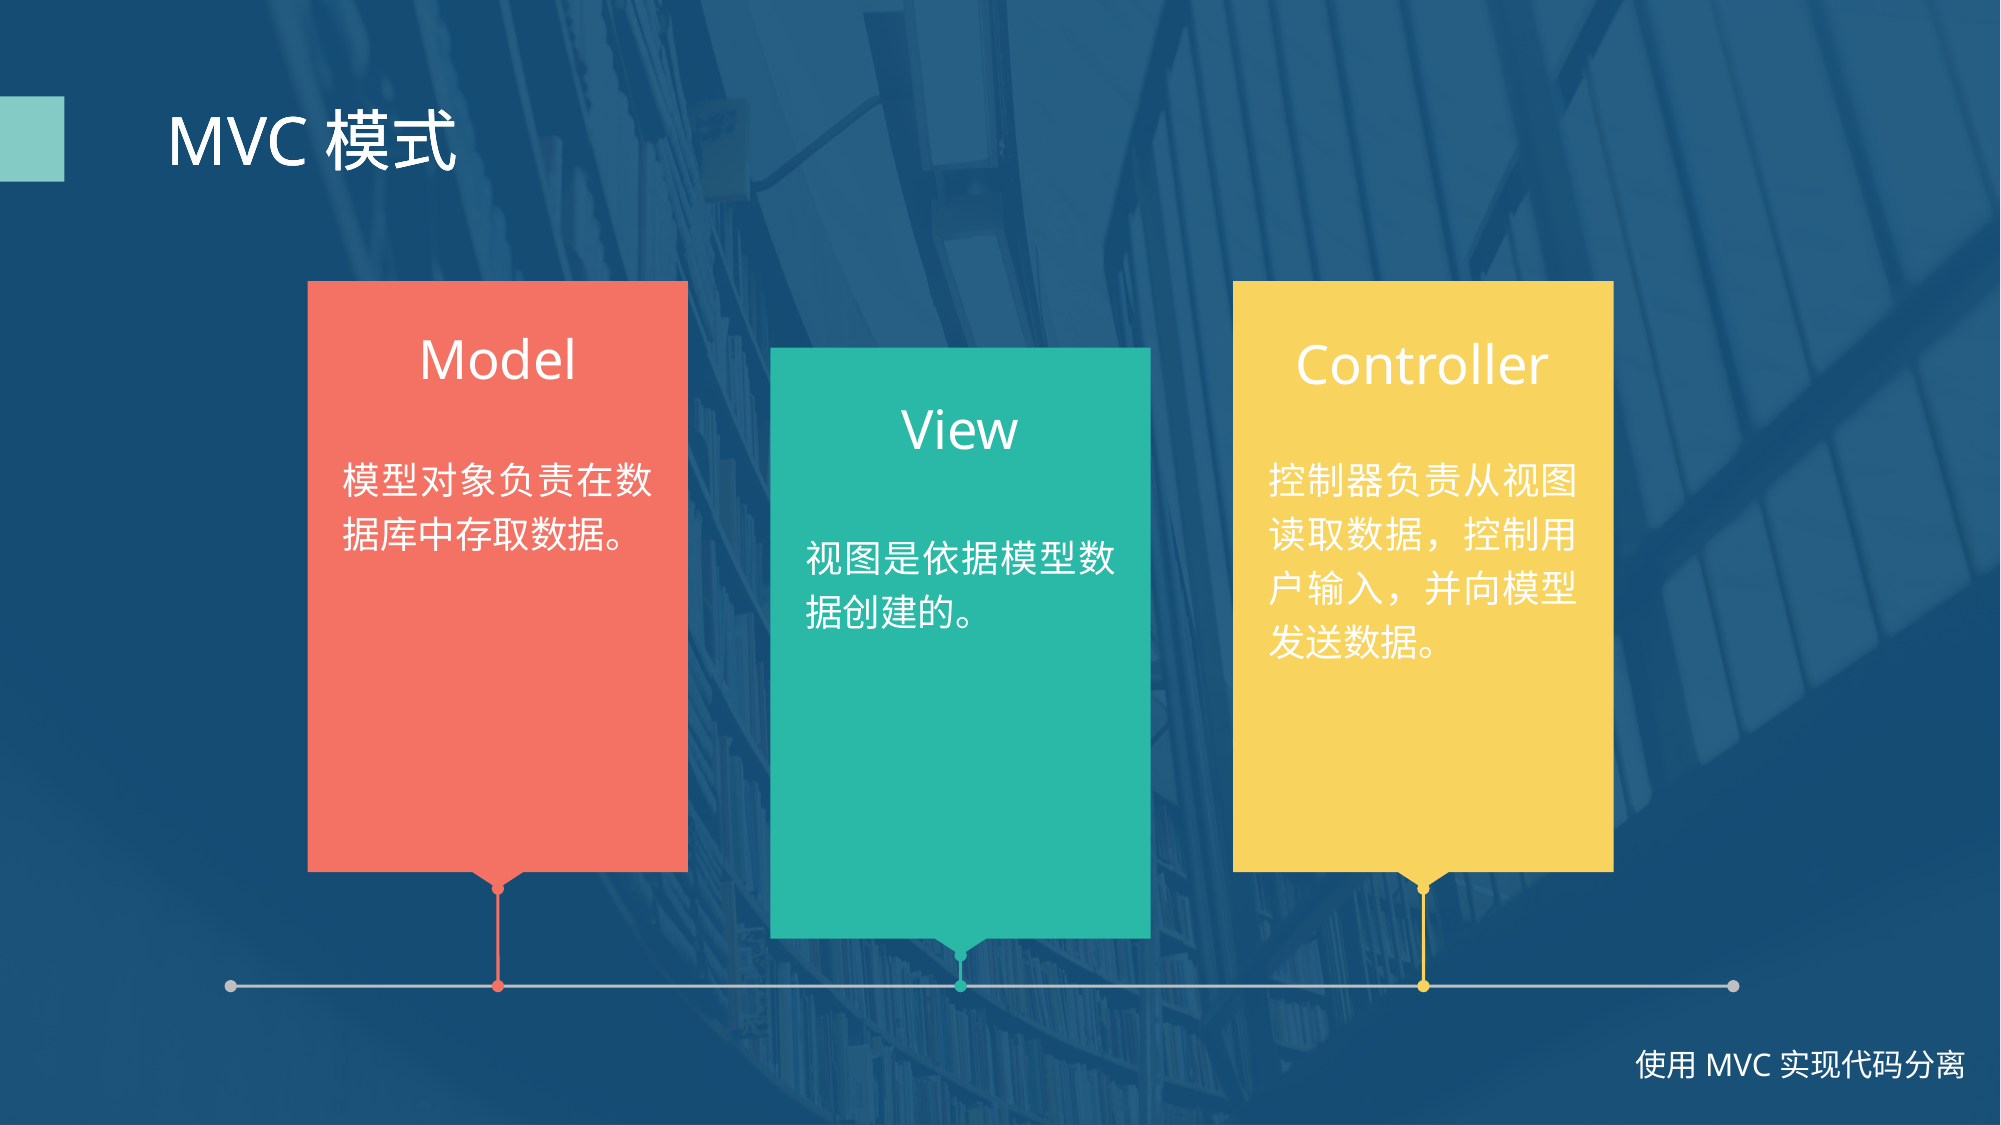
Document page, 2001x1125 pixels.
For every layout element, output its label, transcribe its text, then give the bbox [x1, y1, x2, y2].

text_box View [900, 395, 1020, 461]
text_box [307, 281, 688, 885]
text_box Model [417, 324, 578, 390]
picture [0, 0, 2001, 1125]
text_box [770, 347, 1151, 952]
text_box [1233, 281, 1614, 885]
text_box 控制器负责从视图读取数据，控制用户输入，并向模型发送数据。 [1253, 440, 1594, 672]
text_box [0, 96, 65, 182]
text_box Controller [1295, 330, 1551, 396]
text_box 模型对象负责在数据库中存取数据。 [327, 440, 668, 564]
text_box MVC模式 [166, 98, 459, 179]
text_box 使用MVC实现代码分离 [1635, 1045, 1967, 1083]
text_box 视图是依据模型数据创建的。 [790, 518, 1131, 642]
